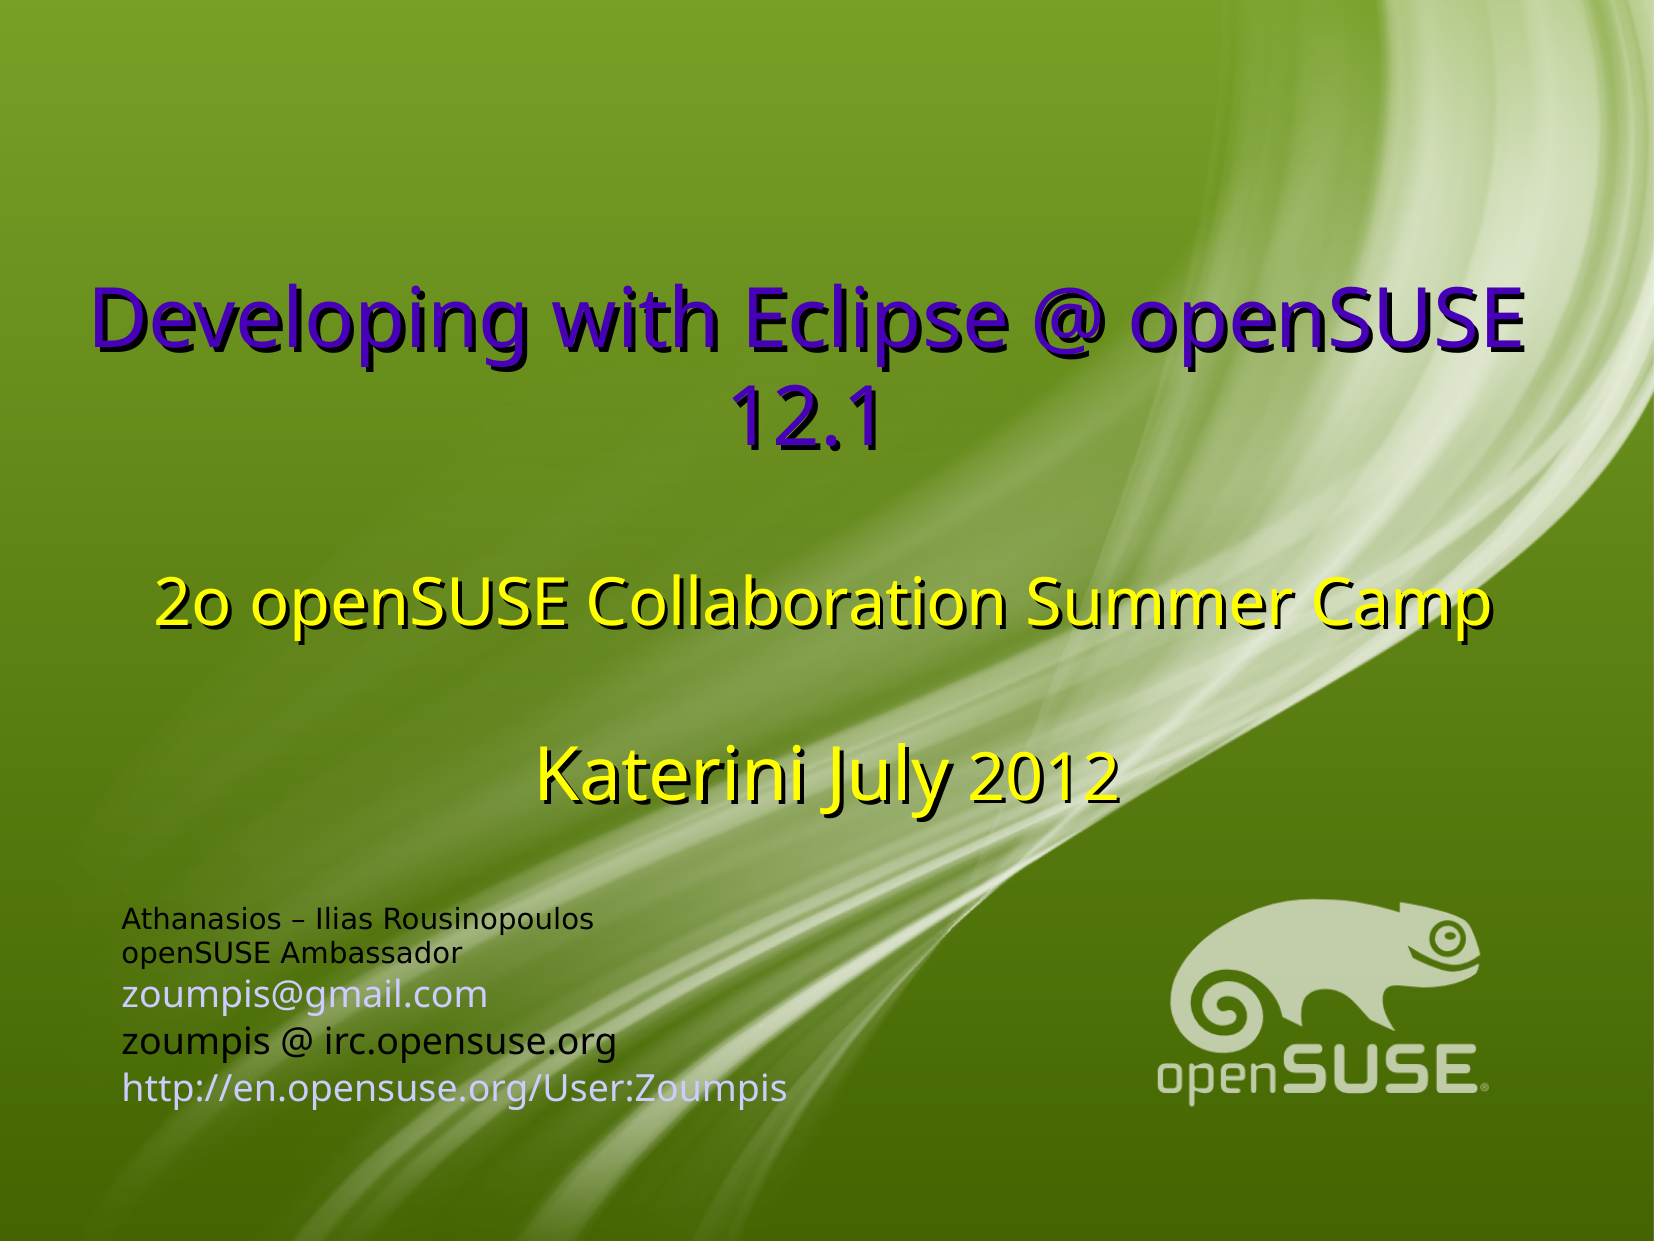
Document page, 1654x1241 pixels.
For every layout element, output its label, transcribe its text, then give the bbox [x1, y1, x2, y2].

subtitle Athanasios – Ilias Rousinopoulos openSUSE Ambassador zoumpis@gmail.com zoumpis @ irc.opensuse.org http://en.opensuse.org/User:Zoumpis [120, 888, 916, 1171]
title Developing with Eclipse @ openSUSE 12.1 2o openSUSE Collaboration Summer Camp Katerini July 2012 [29, 119, 1585, 867]
picture [0, 0, 1654, 1241]
